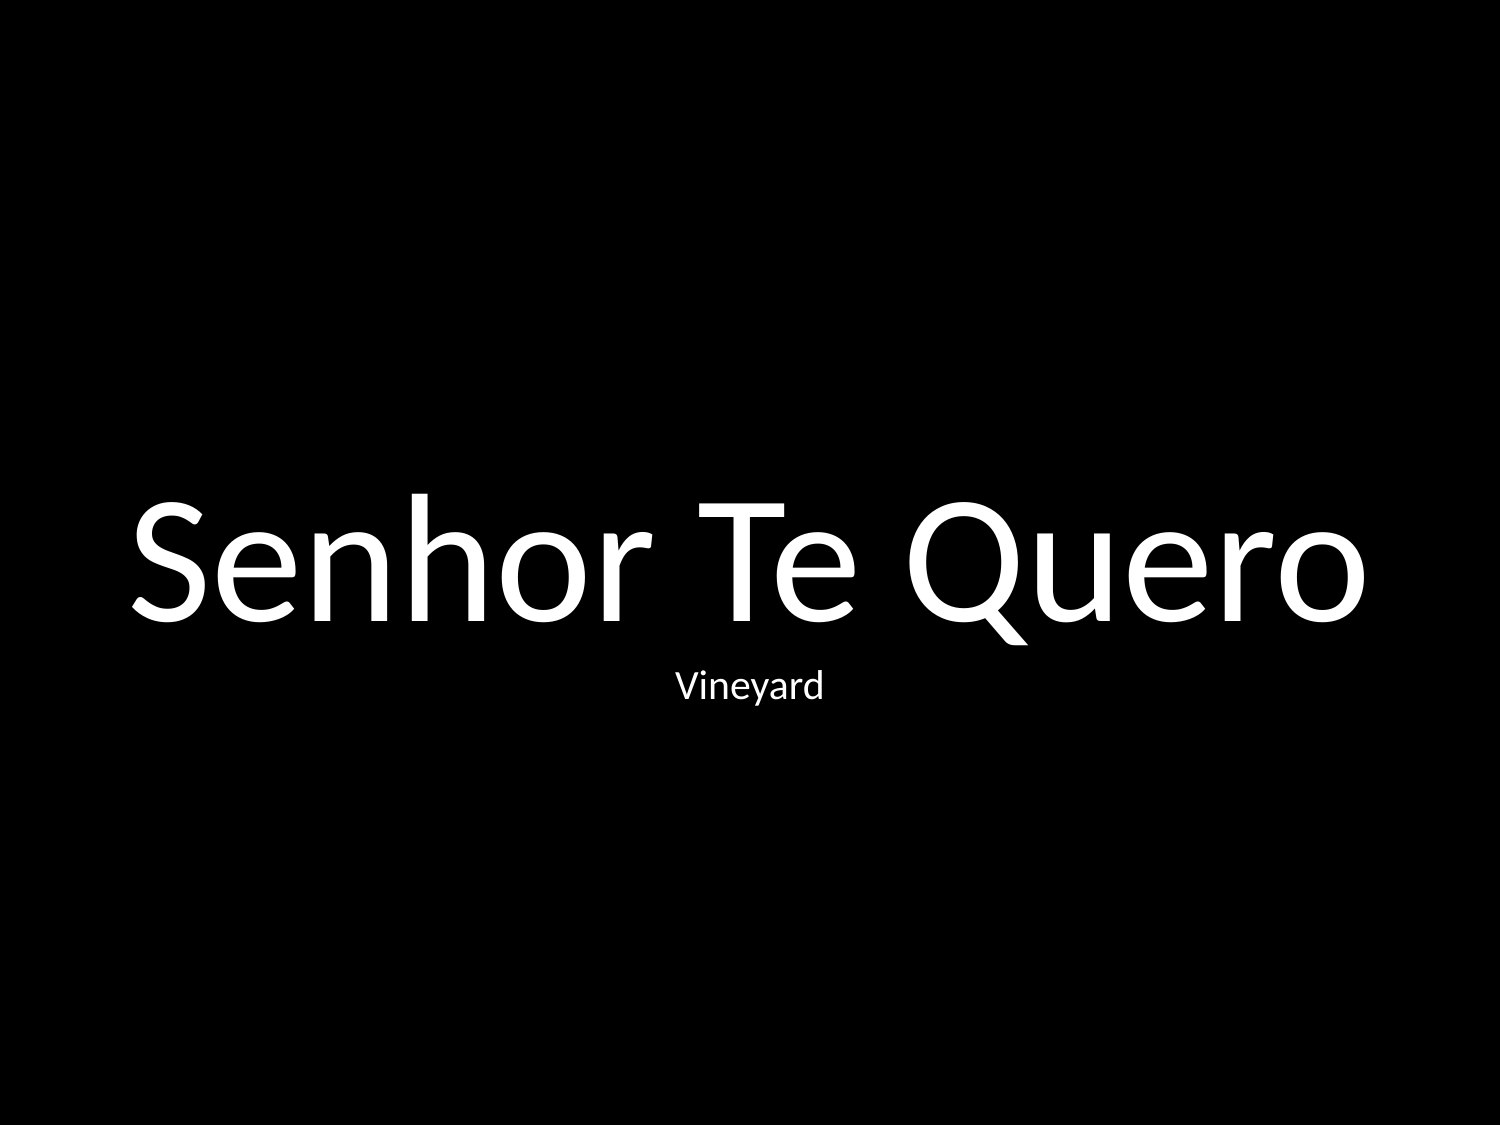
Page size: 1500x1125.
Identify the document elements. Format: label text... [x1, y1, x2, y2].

title Senhor Te Quero Vineyard [46, 45, 1454, 1102]
